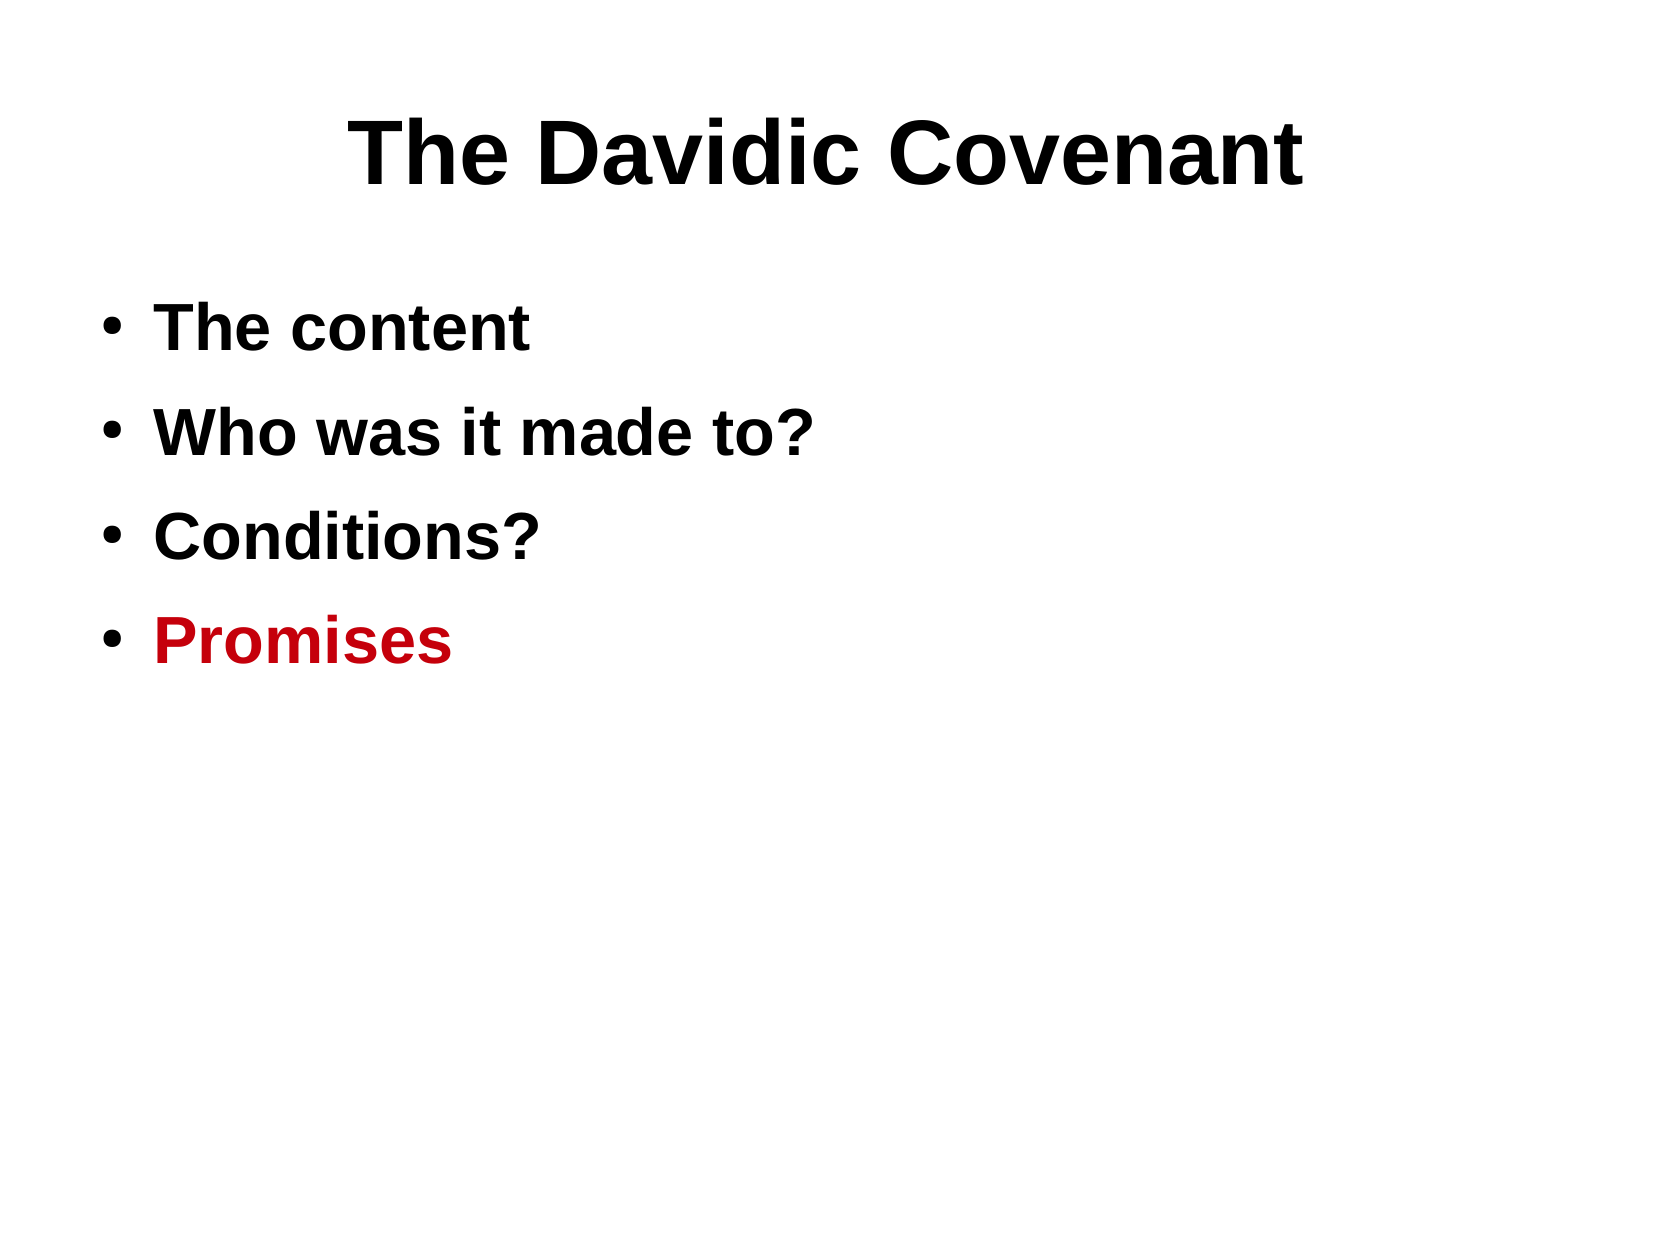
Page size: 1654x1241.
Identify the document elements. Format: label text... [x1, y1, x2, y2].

title The Davidic Covenant [82, 49, 1571, 257]
list The content Who was it made to? Conditions? Promises [82, 290, 1571, 1109]
